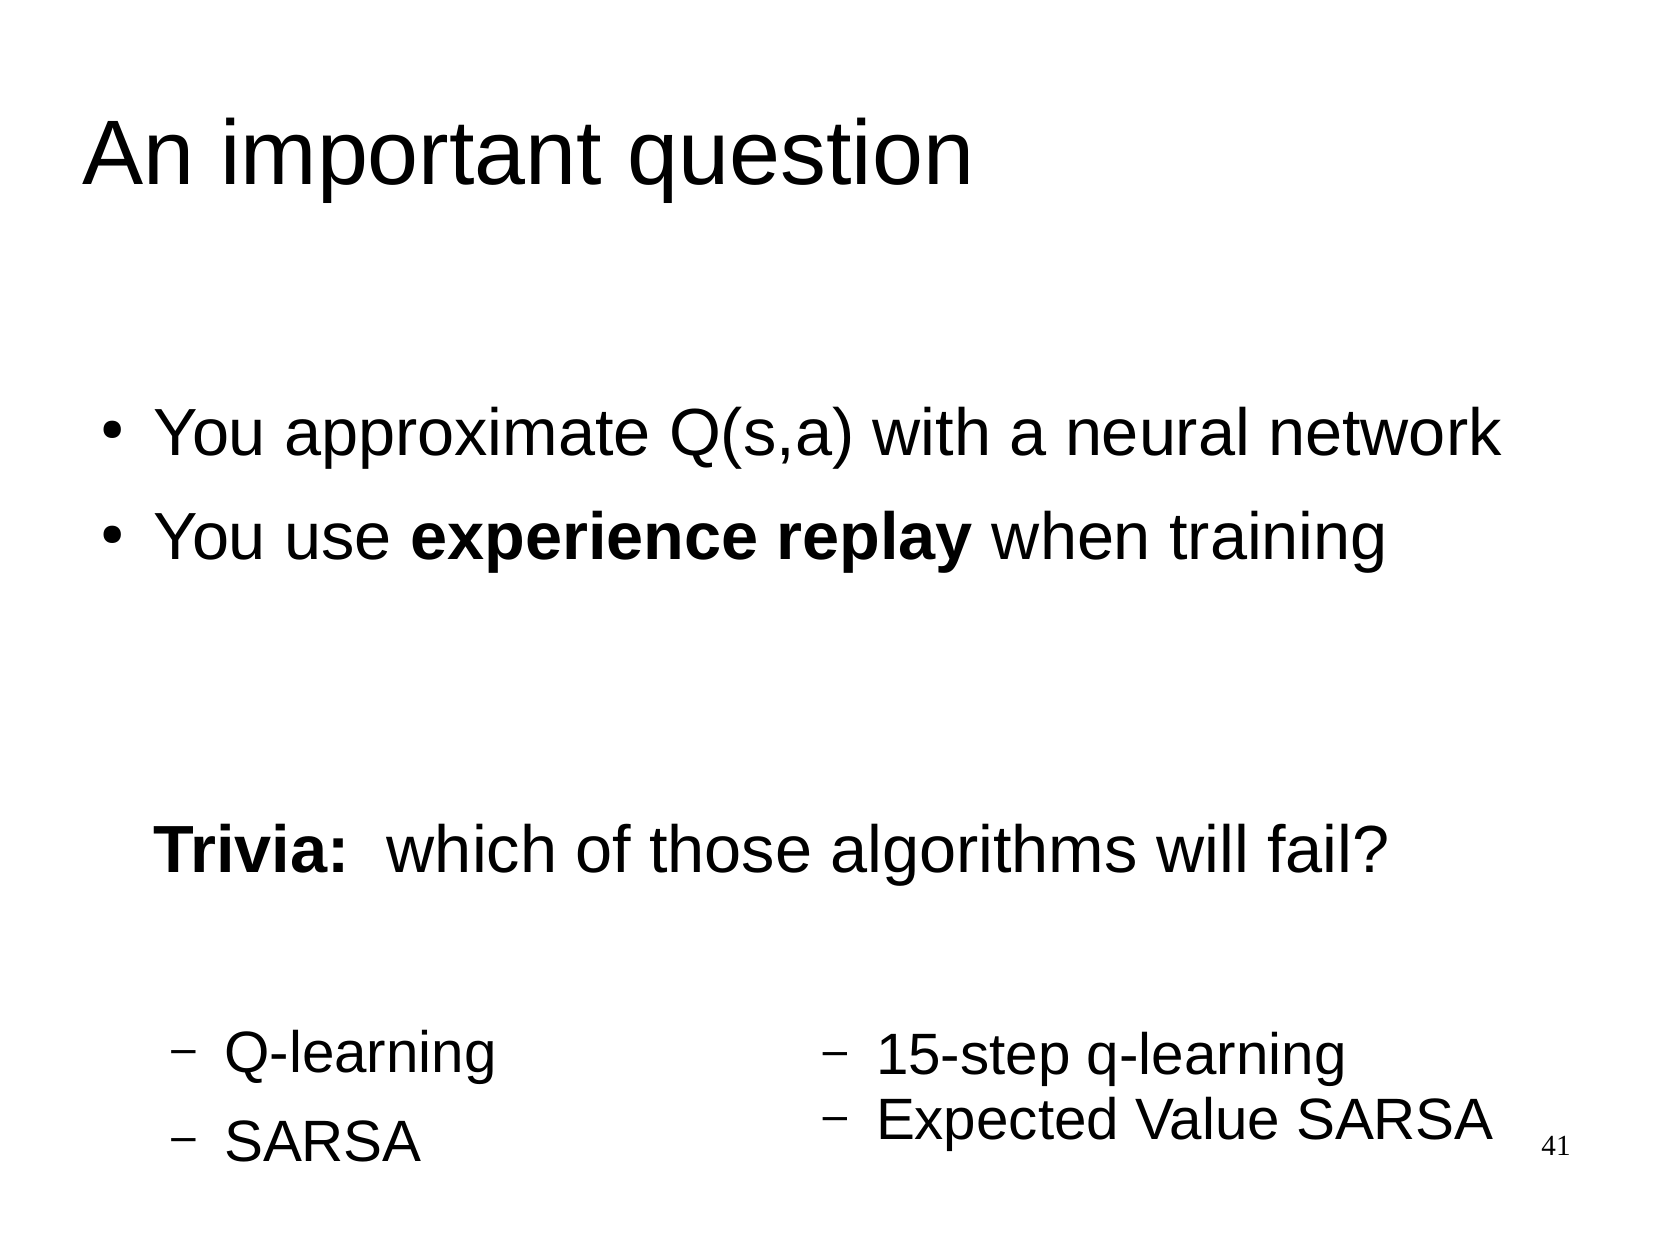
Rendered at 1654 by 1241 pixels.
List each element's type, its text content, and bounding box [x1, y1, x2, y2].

text_box 15-step q-learning Expected Value SARSA [719, 1014, 1654, 1241]
title An important question [82, 49, 1571, 257]
list You approximate Q(s,a) with a neural network You use experience replay when training Trivia: which of those algorithms will fail? Q-learning SARSA [82, 290, 1571, 1241]
